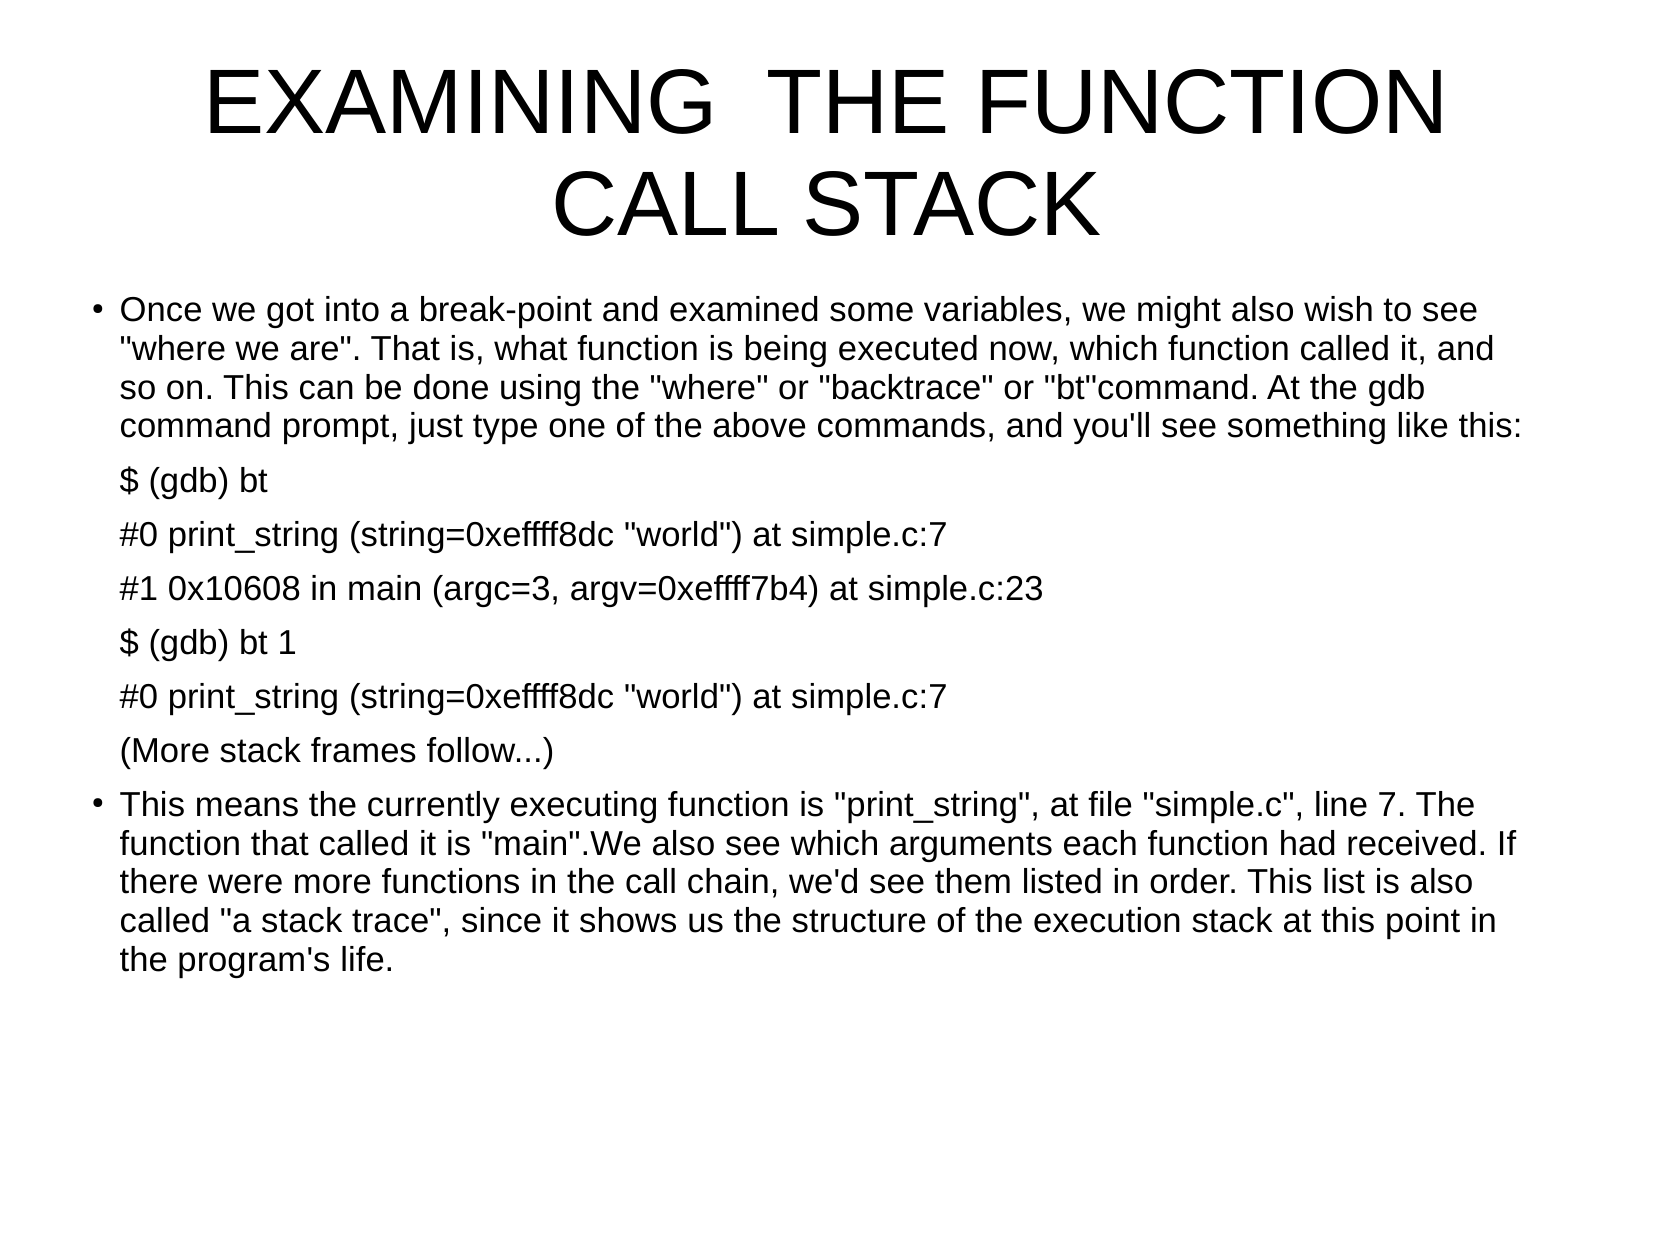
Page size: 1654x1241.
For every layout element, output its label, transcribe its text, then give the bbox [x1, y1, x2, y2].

list Once we got into a break-point and examined some variables, we might also wish to see "where we are". That is, what function is being executed now, which function called it, and so on. This can be done using the "where" or "backtrace" or "bt"command. At the gdb command prompt, just type one of the above commands, and you'll see something like this: $ (gdb) bt #0 print_string (string=0xeffff8dc "world") at simple.c:7 #1 0x10608 in main (argc=3, argv=0xeffff7b4) at simple.c:23 $ (gdb) bt 1 #0 print_string (string=0xeffff8dc "world") at simple.c:7 (More stack frames follow...) This means the currently executing function is "print_string", at file "simple.c", line 7. The function that called it is "main".We also see which arguments each function had received. If there were more functions in the call chain, we'd see them listed in order. This list is also called "a stack trace", since it shows us the structure of the execution stack at this point in the program's life. [82, 290, 1538, 1010]
title EXAMINING THE FUNCTION CALL STACK [82, 49, 1571, 257]
